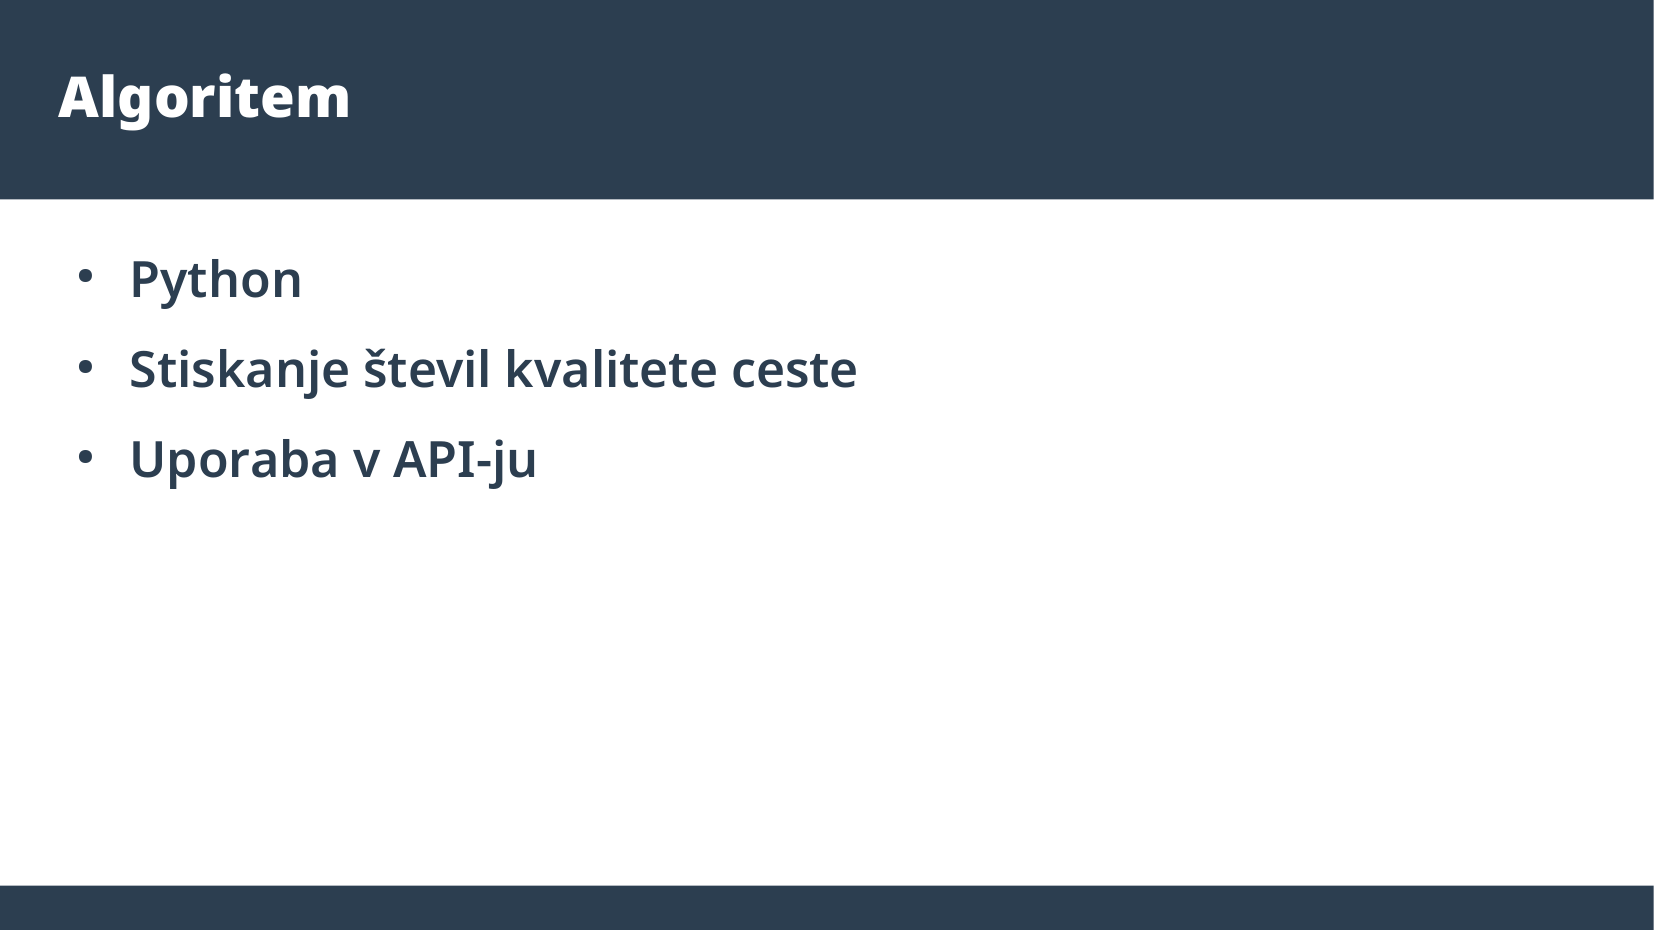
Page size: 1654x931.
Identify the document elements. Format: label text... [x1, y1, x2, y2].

list Python Stiskanje števil kvalitete ceste Uporaba v API-ju [58, 243, 1595, 864]
title Algoritem [58, 36, 1595, 155]
